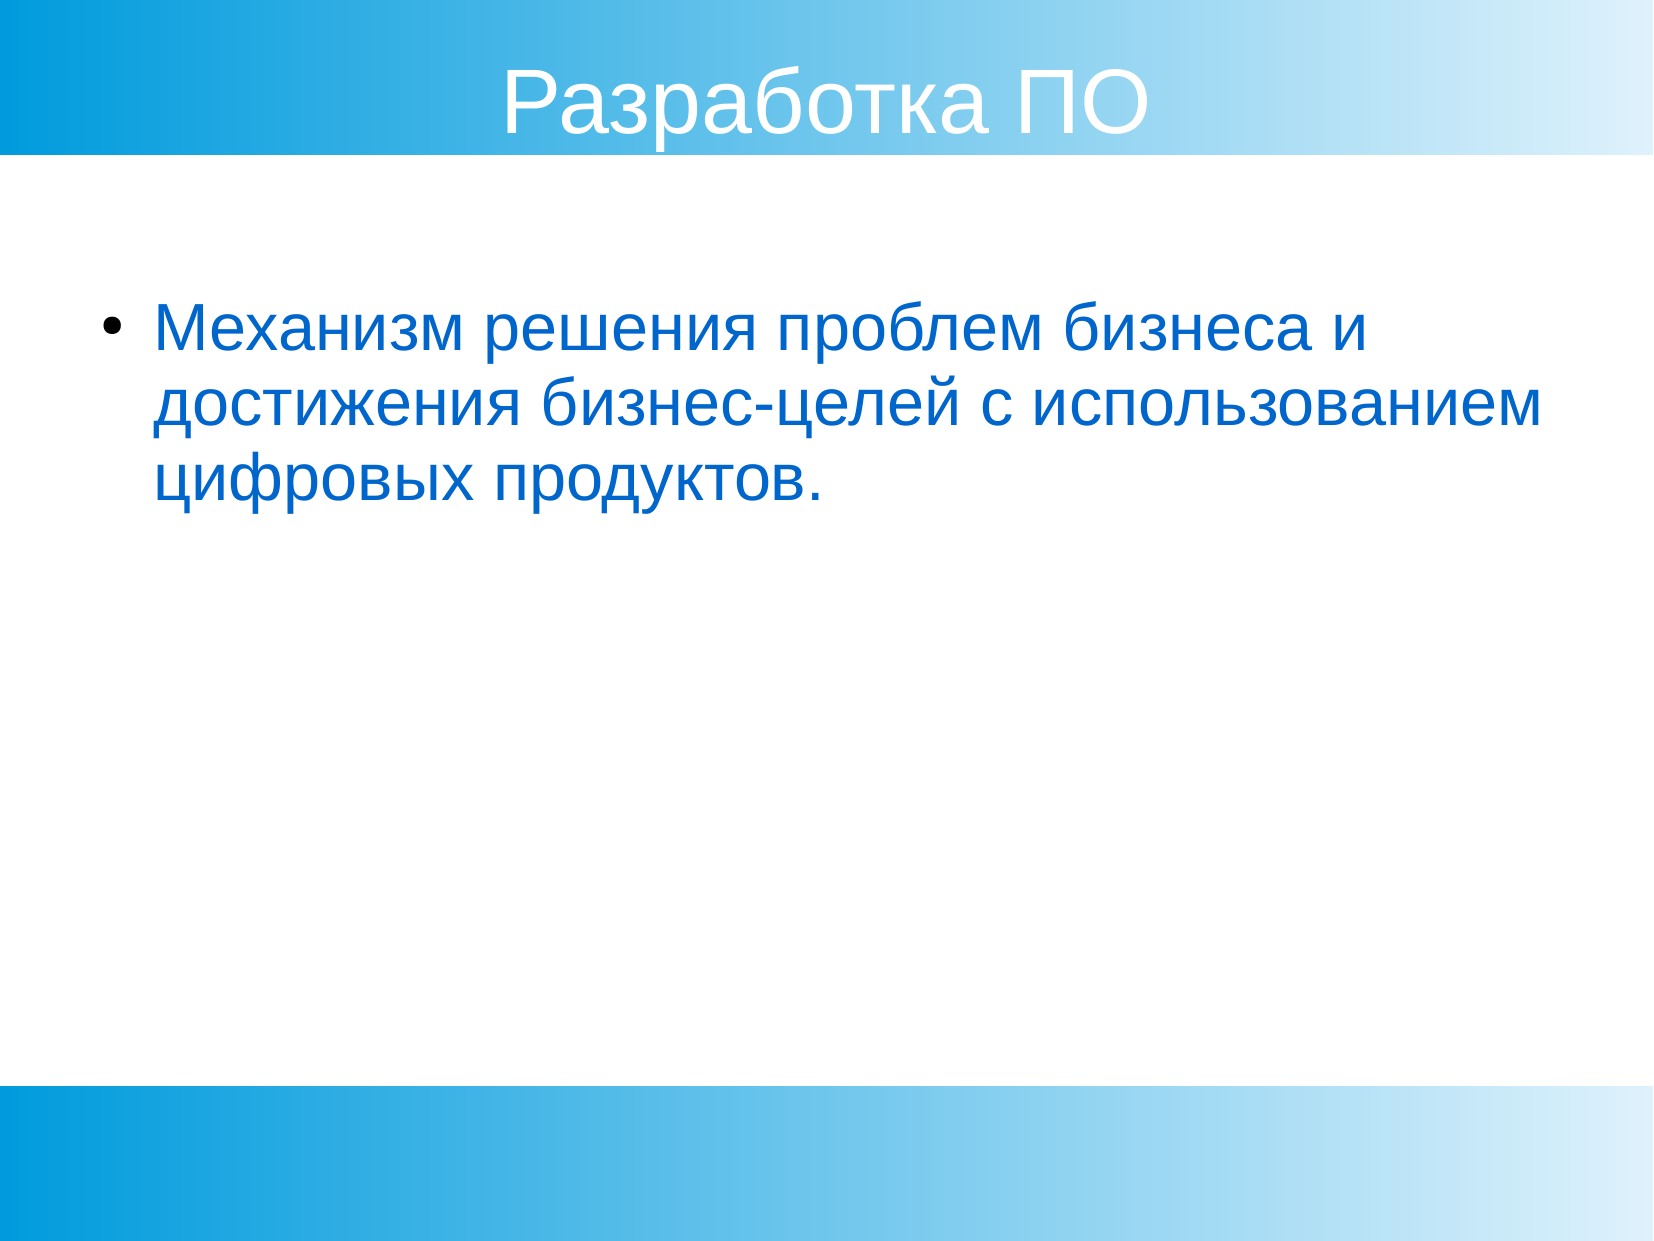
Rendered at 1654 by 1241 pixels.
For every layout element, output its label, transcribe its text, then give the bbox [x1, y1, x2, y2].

list Механизм решения проблем бизнеса и достижения бизнес-целей с использованием цифровых продуктов. [82, 290, 1571, 1010]
title Разработка ПО [82, 49, 1571, 155]
